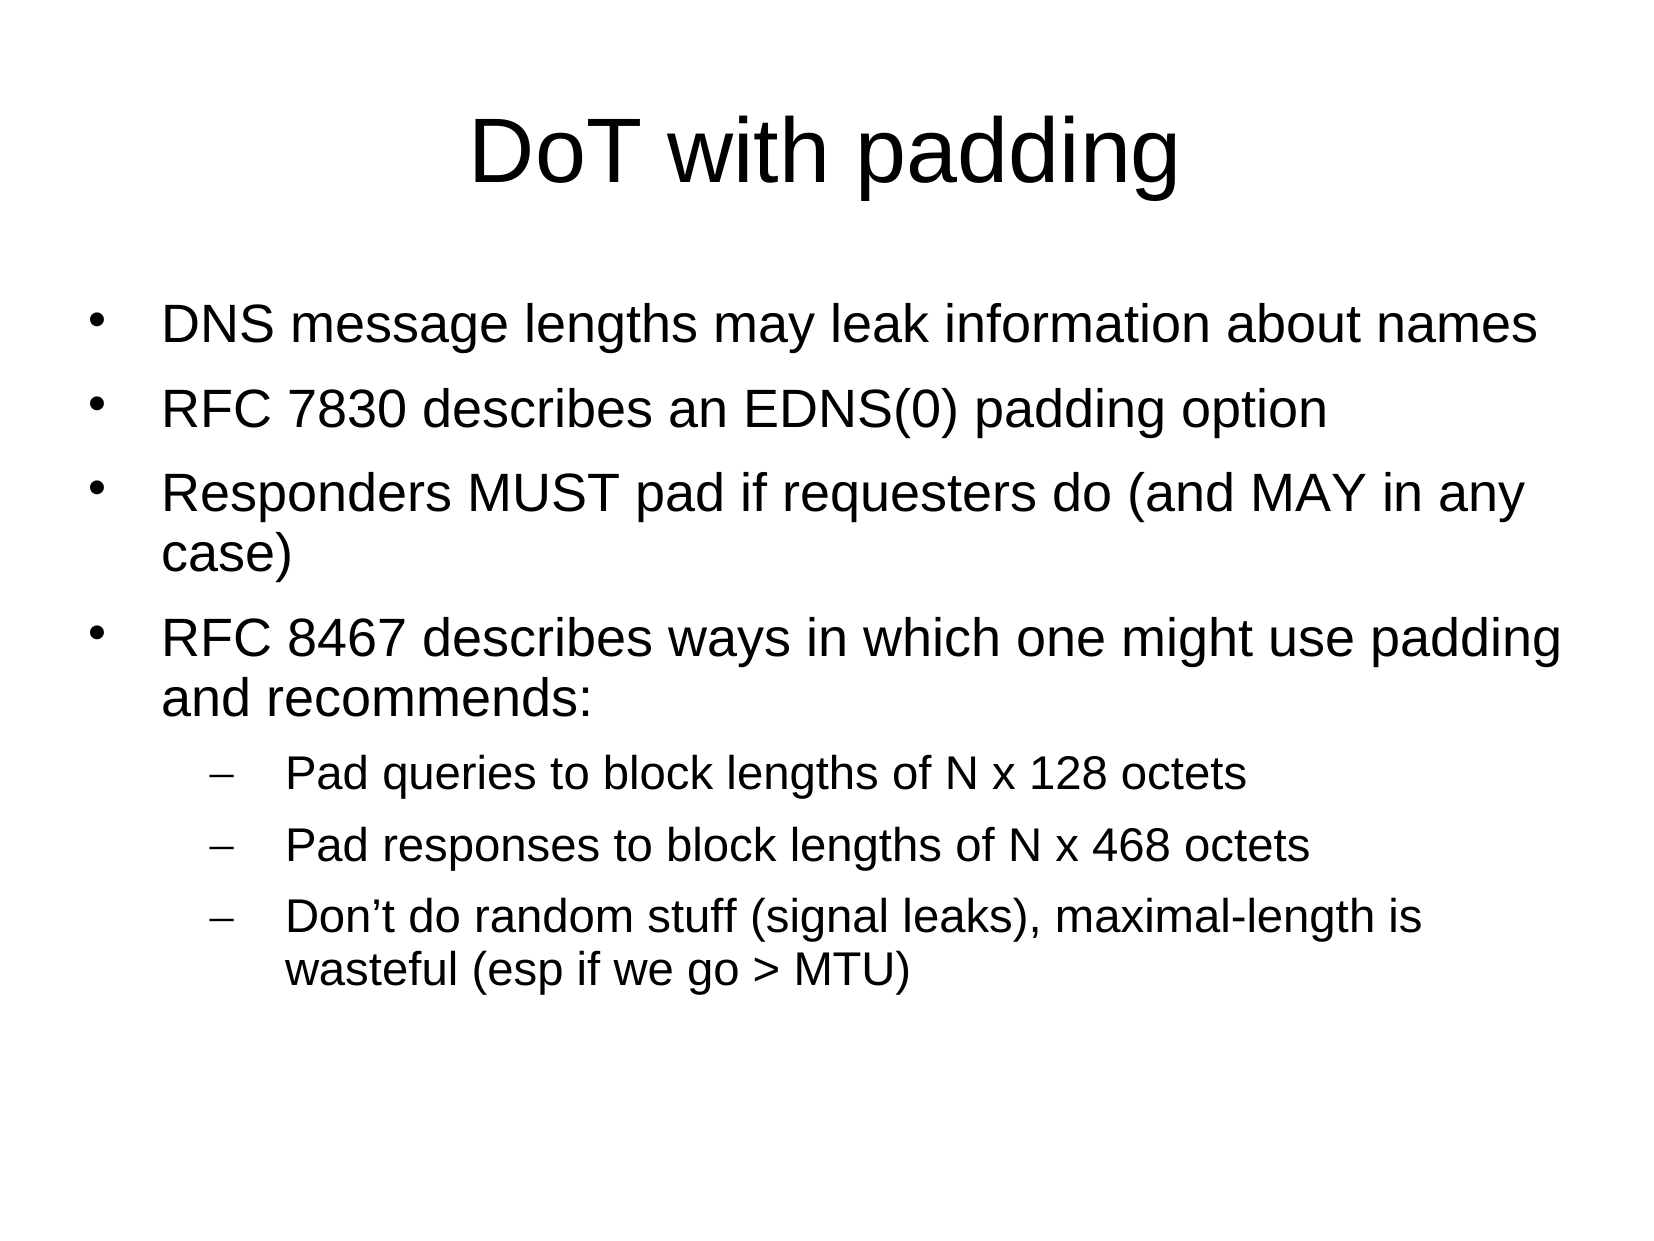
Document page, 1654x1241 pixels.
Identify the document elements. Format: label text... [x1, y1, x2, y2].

title DoT with padding [82, 49, 1570, 256]
list DNS message lengths may leak information about names RFC 7830 describes an EDNS(0) padding option Responders MUST pad if requesters do (and MAY in any case) RFC 8467 describes ways in which one might use padding and recommends: Pad queries to block lengths of N x 128 octets Pad responses to block lengths of N x 468 octets Don’t do random stuff (signal leaks), maximal-length is wasteful (esp if we go > MTU) [88, 290, 1575, 1009]
